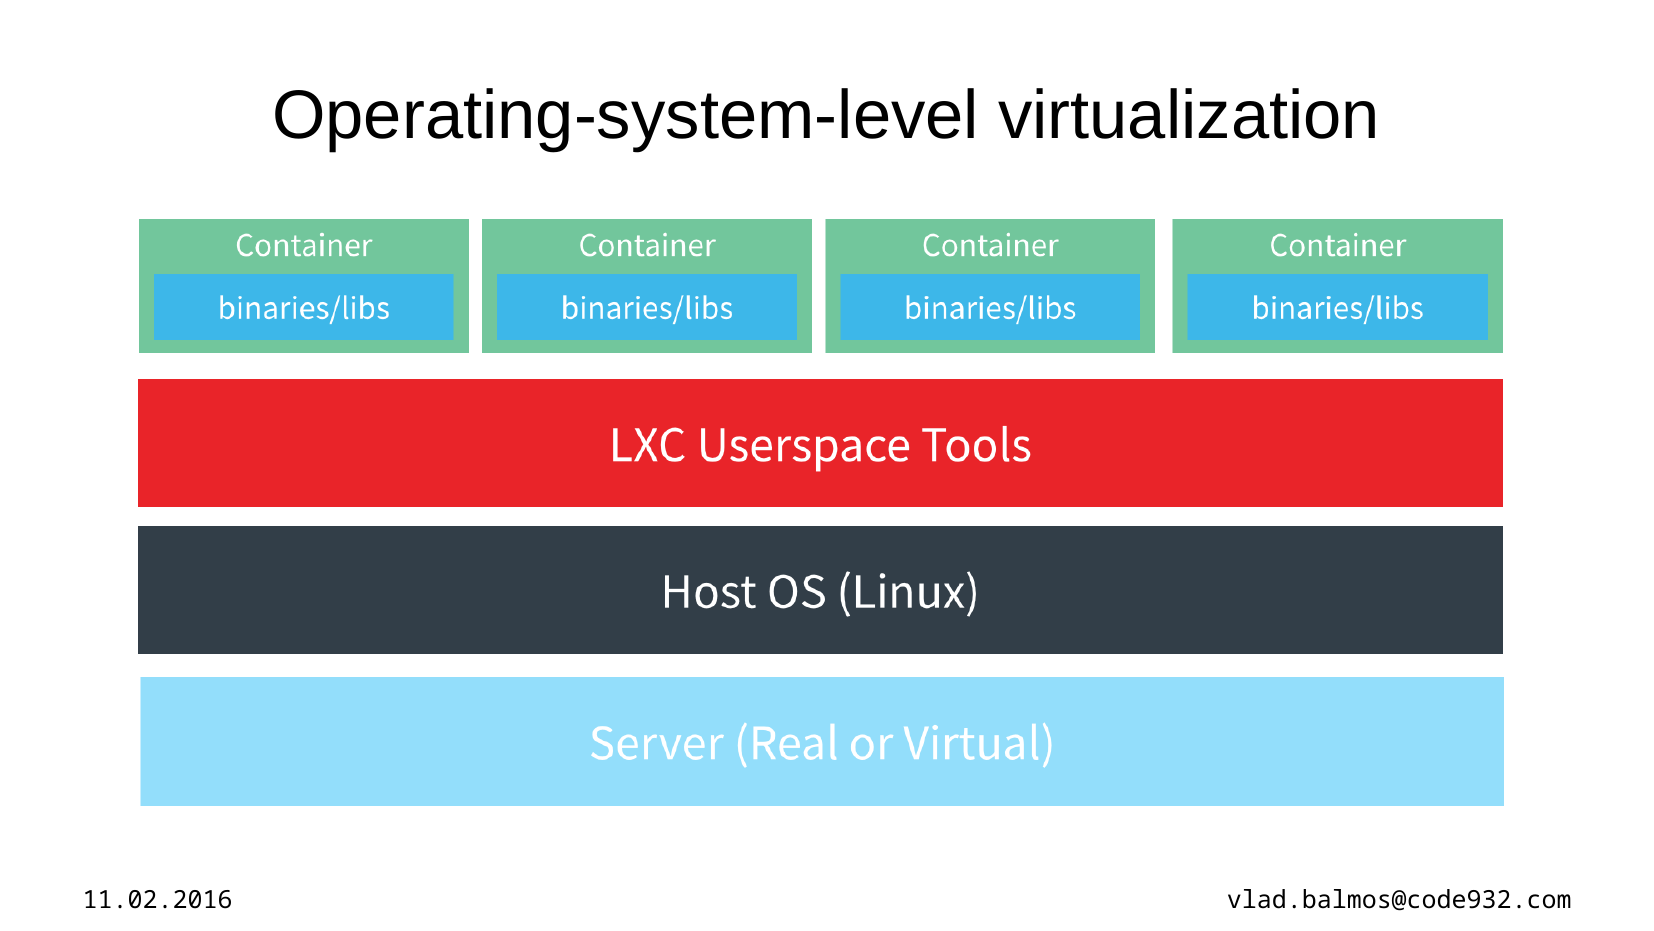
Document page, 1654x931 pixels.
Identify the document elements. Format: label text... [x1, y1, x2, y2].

picture [96, 177, 1545, 847]
title Operating-system-level virtualization [82, 37, 1571, 193]
